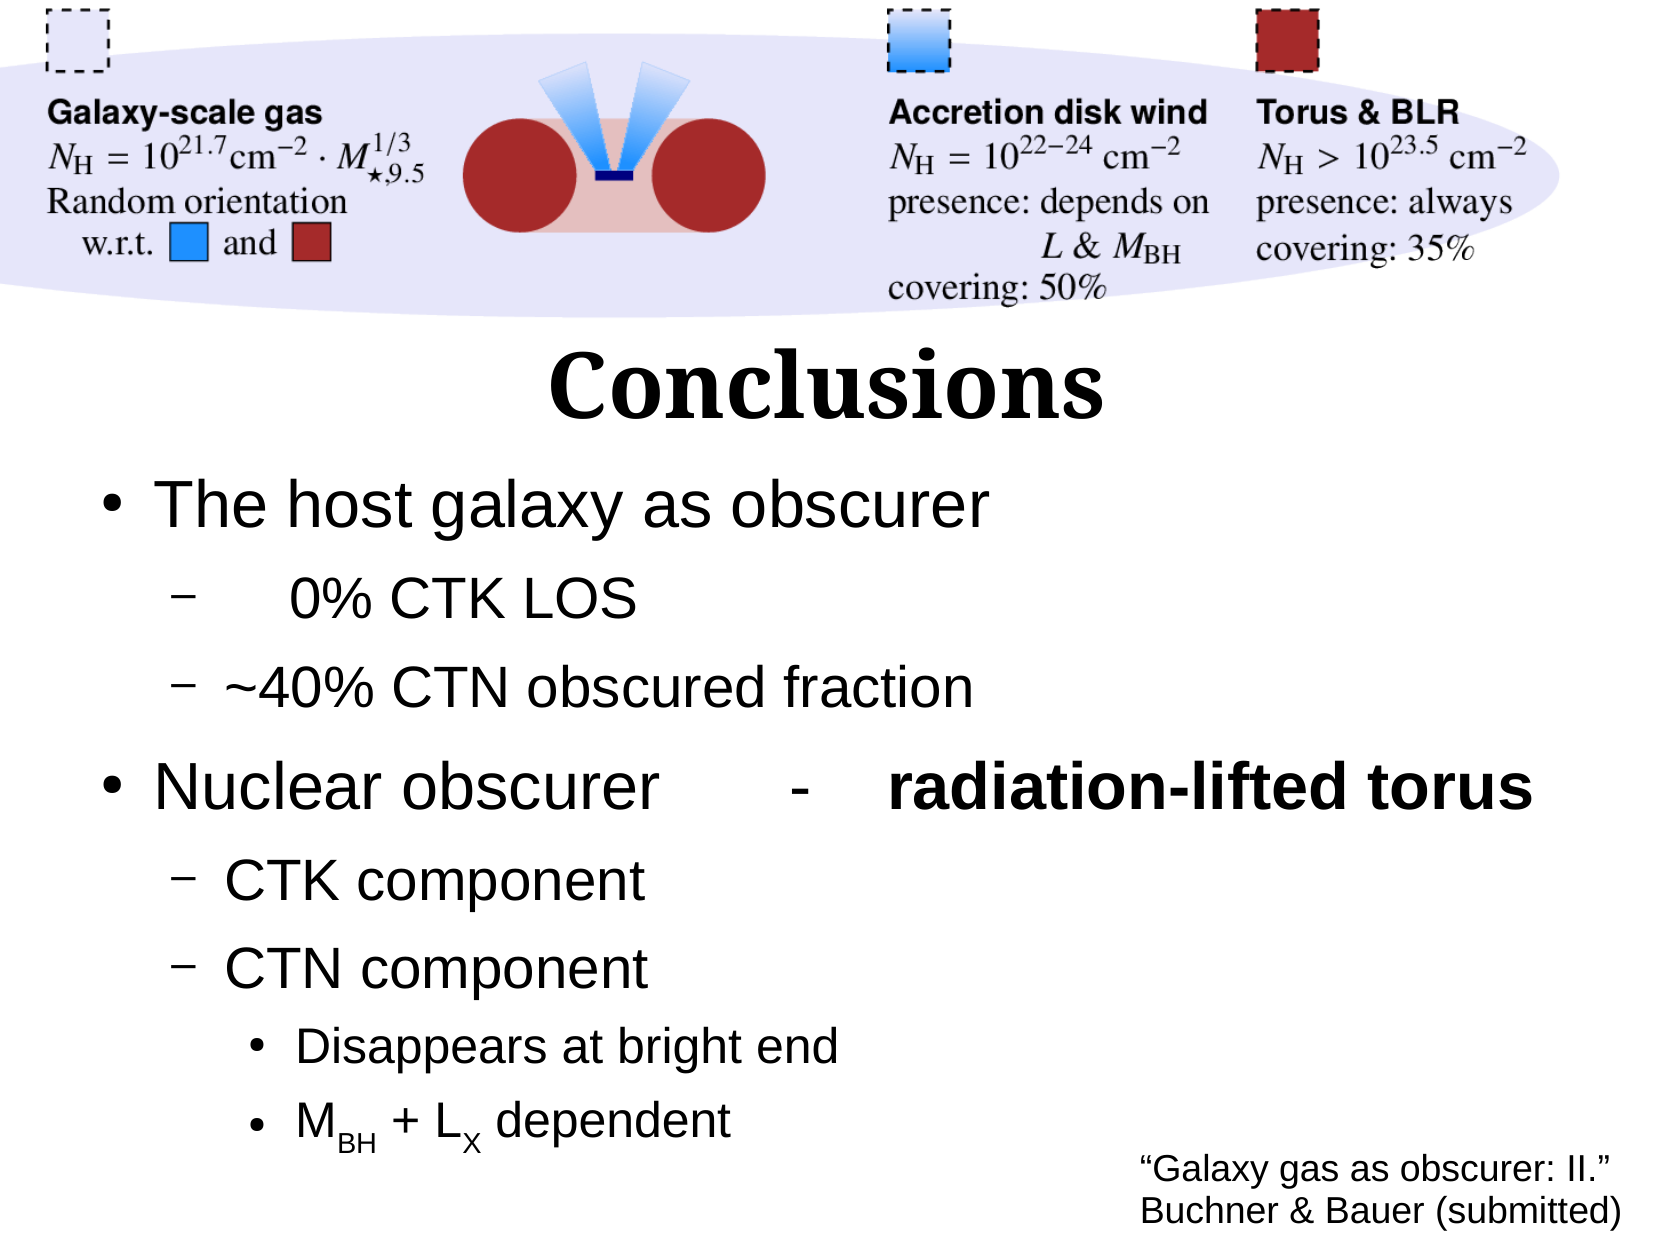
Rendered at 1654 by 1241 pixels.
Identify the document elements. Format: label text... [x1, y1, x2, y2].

list The host galaxy as obscurer 0% CTK LOS ~40% CTN obscured fraction Nuclear obscurer - radiation-lifted torus CTK component CTN component Disappears at bright end MBH + LX dependent [82, 467, 1571, 1187]
text_box “Galaxy gas as obscurer: II.” Buchner & Bauer (submitted) [1125, 1140, 1646, 1240]
picture [0, 0, 1654, 346]
title Conclusions [82, 279, 1571, 467]
